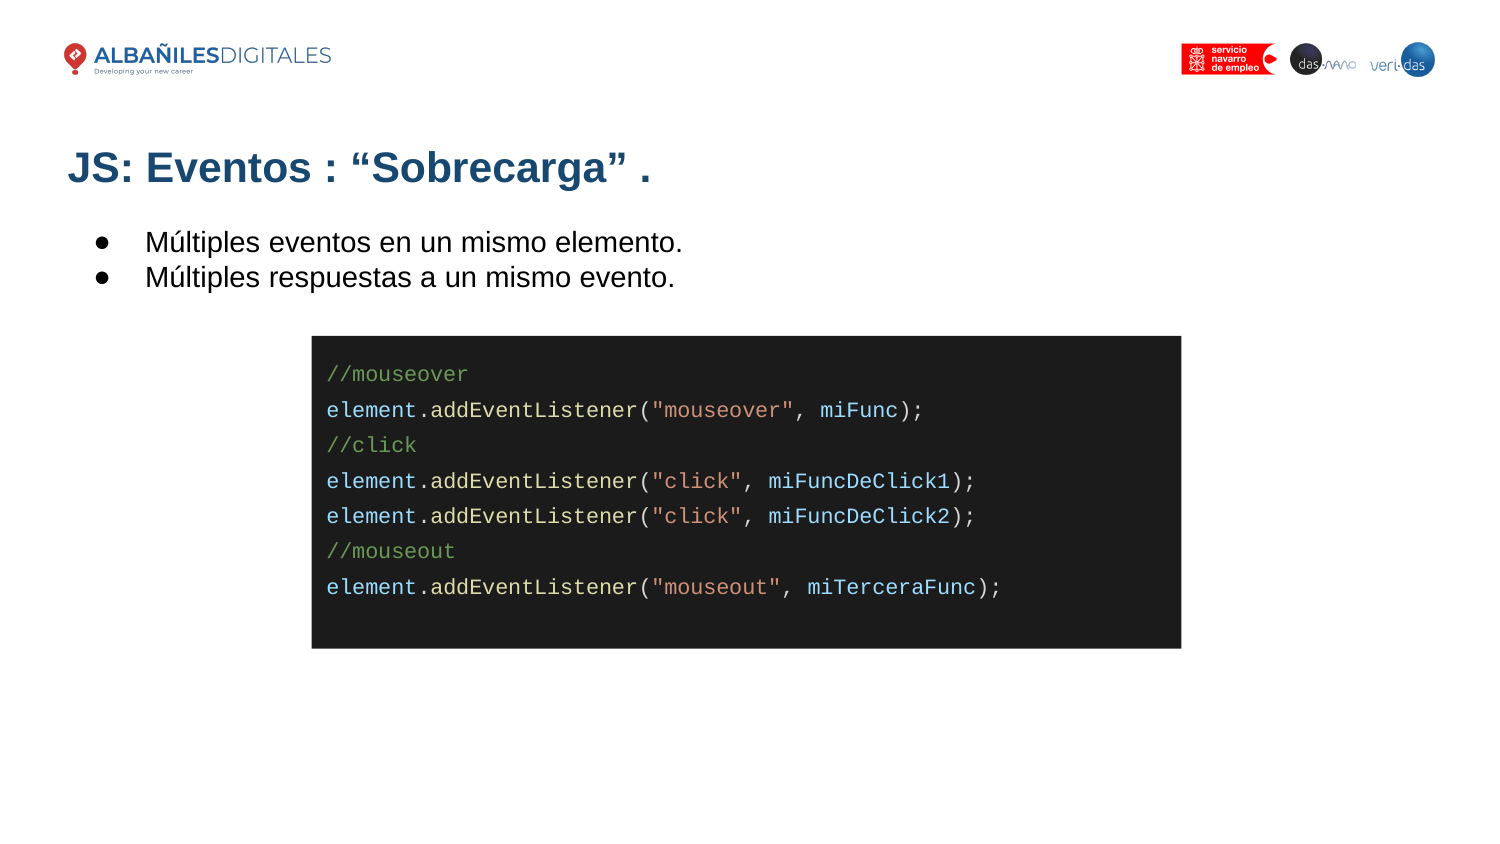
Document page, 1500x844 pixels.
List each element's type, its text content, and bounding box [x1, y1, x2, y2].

picture [1290, 43, 1356, 75]
text_box Múltiples eventos en un mismo elemento. Múltiples respuestas a un mismo evento. [55, 208, 814, 309]
picture [1370, 42, 1435, 77]
picture [64, 43, 332, 75]
text_box JS: Eventos : “Sobrecarga” . [67, 129, 1169, 191]
text_box //mouseover element.addEventListener("mouseover", miFunc); //click element.addEventListener("click", miFuncDeClick1); element.addEventListener("click", miFuncDeClick2); //mouseout element.addEventListener("mouseout", miTerceraFunc); [311, 335, 1182, 649]
picture [1181, 43, 1277, 75]
